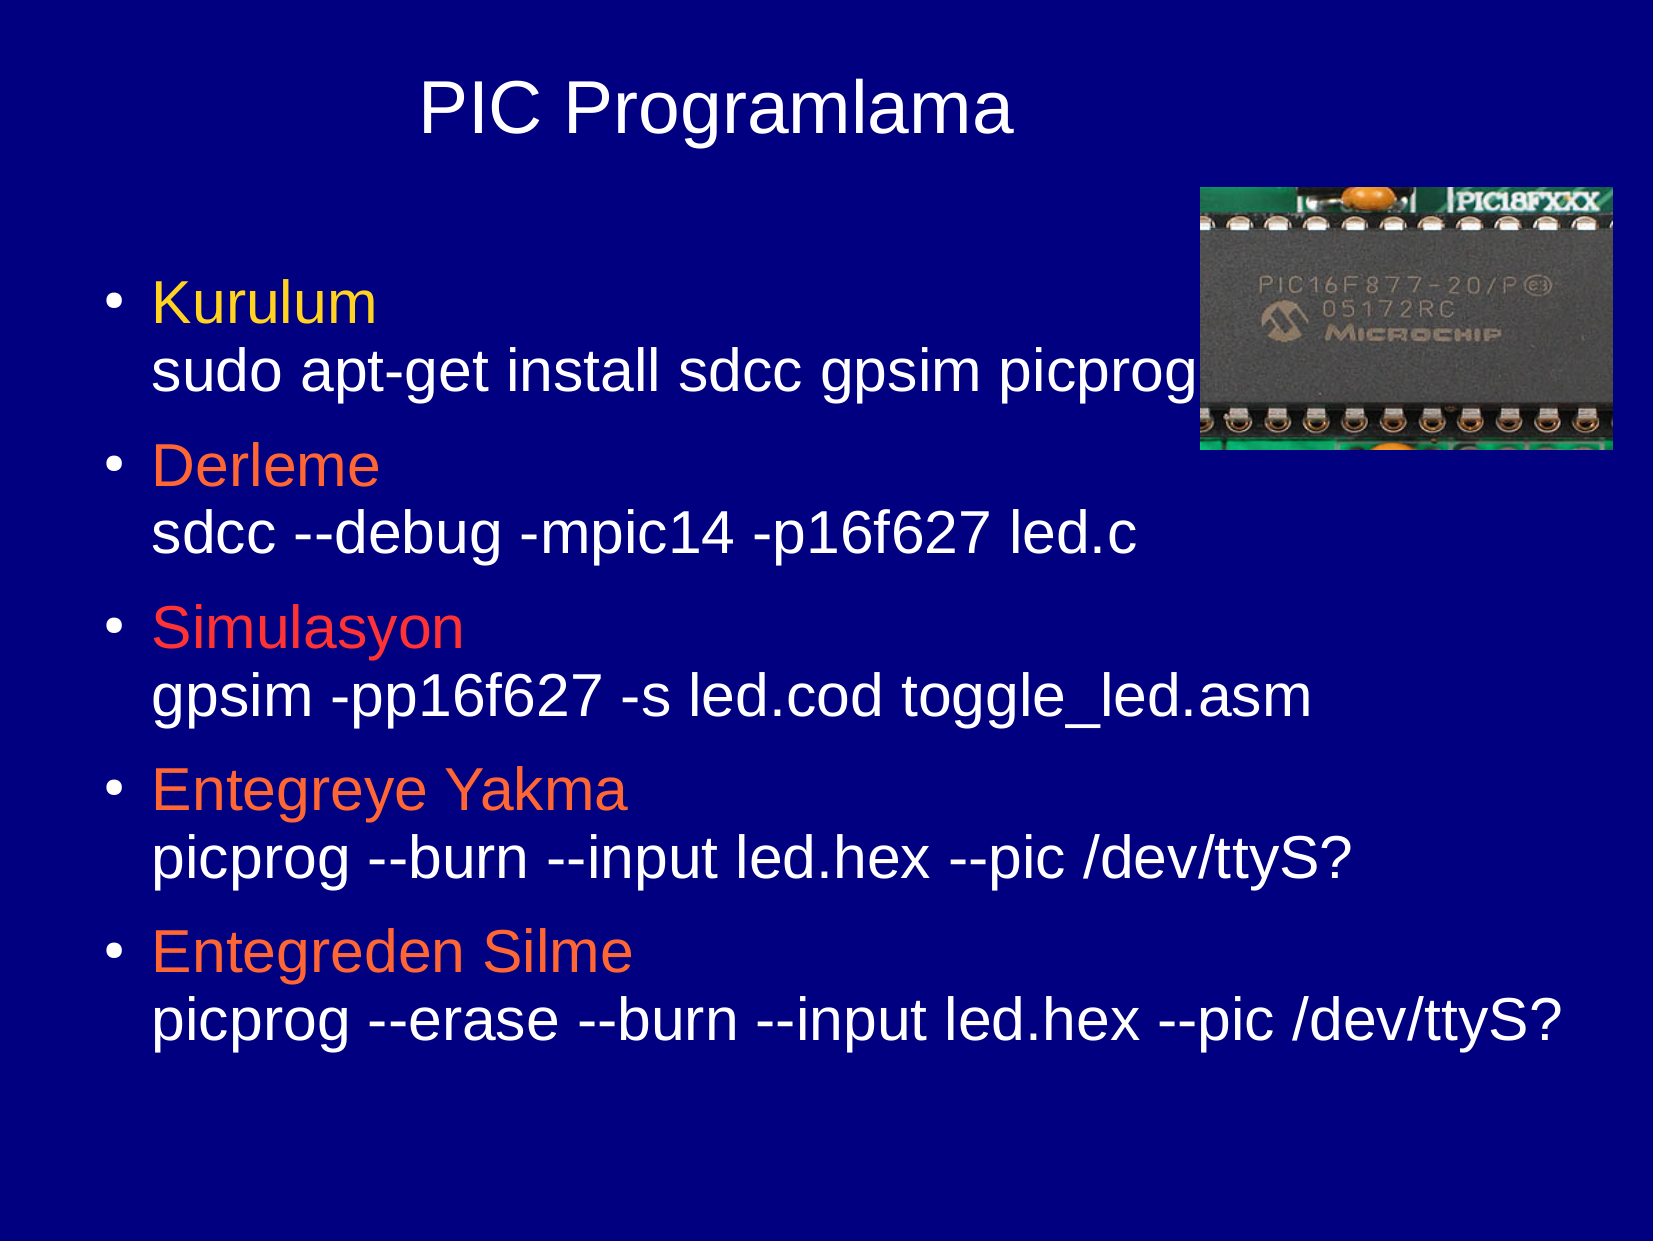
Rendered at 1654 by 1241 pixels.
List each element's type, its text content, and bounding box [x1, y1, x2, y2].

title PIC Programlama [345, 65, 1088, 151]
list Kurulum sudo apt-get install sdcc gpsim picprog Derleme sdcc --debug -mpic14 -p16f627 led.c Simulasyon gpsim -pp16f627 -s led.cod toggle_led.asm Entegreye Yakma picprog --burn --input led.hex --pic /dev/ttyS? Entegreden Silme picprog --erase --burn --input led.hex --pic /dev/ttyS? [87, 268, 1576, 1088]
picture [1200, 187, 1613, 451]
